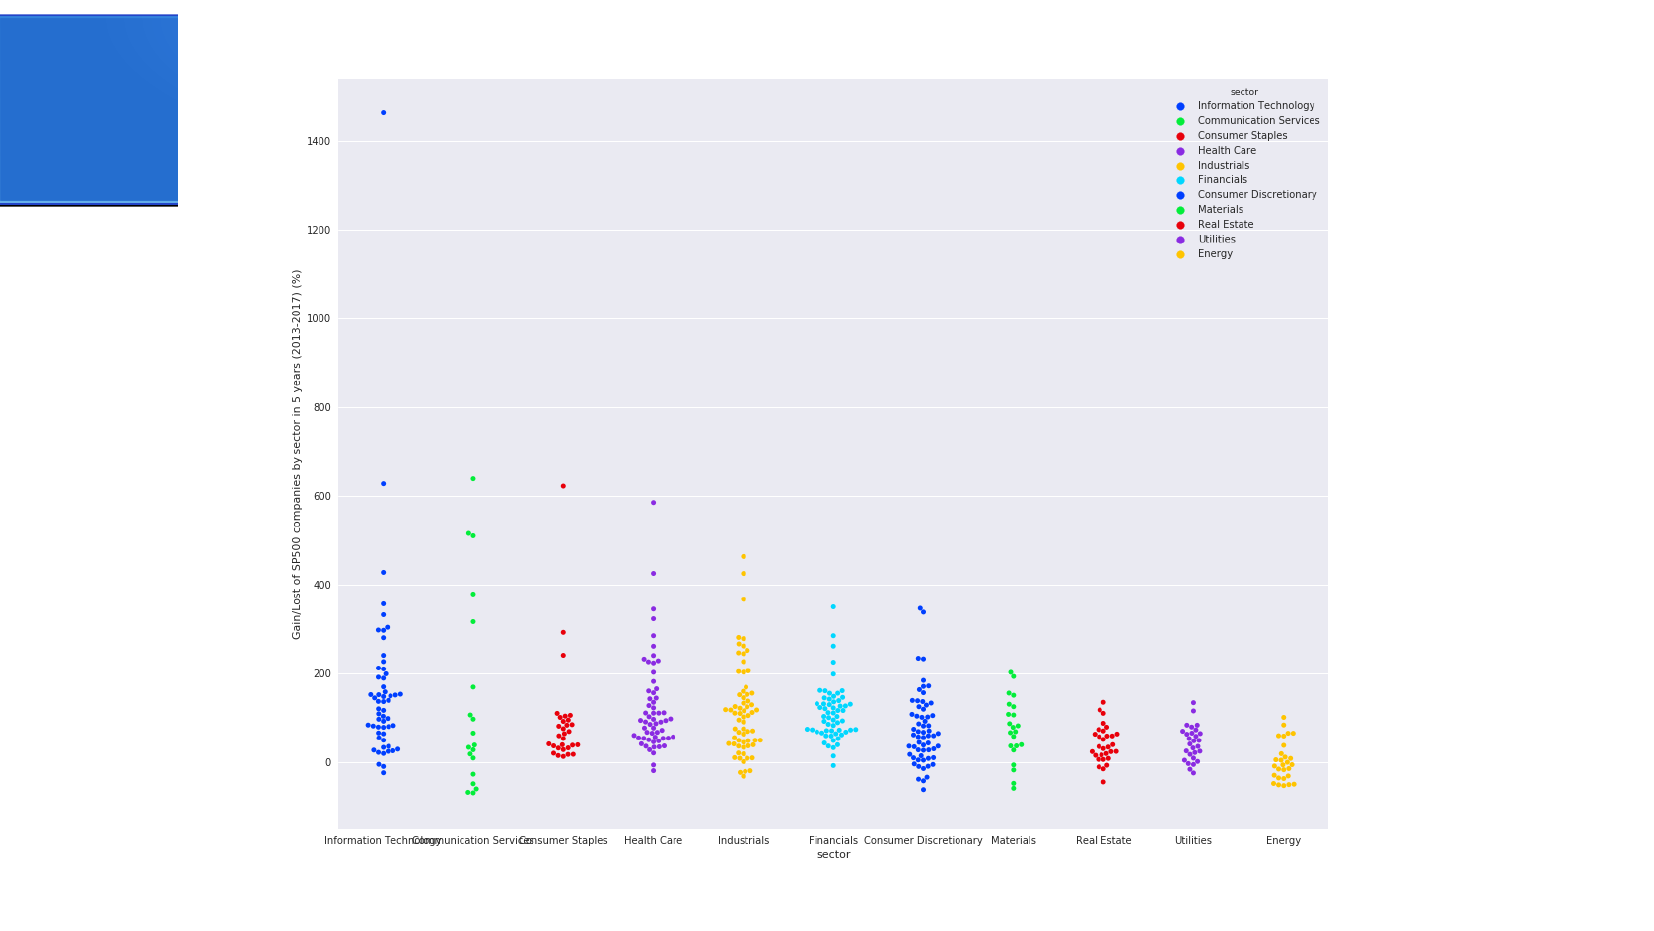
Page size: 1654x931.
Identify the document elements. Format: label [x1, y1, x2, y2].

picture [178, 0, 1456, 931]
